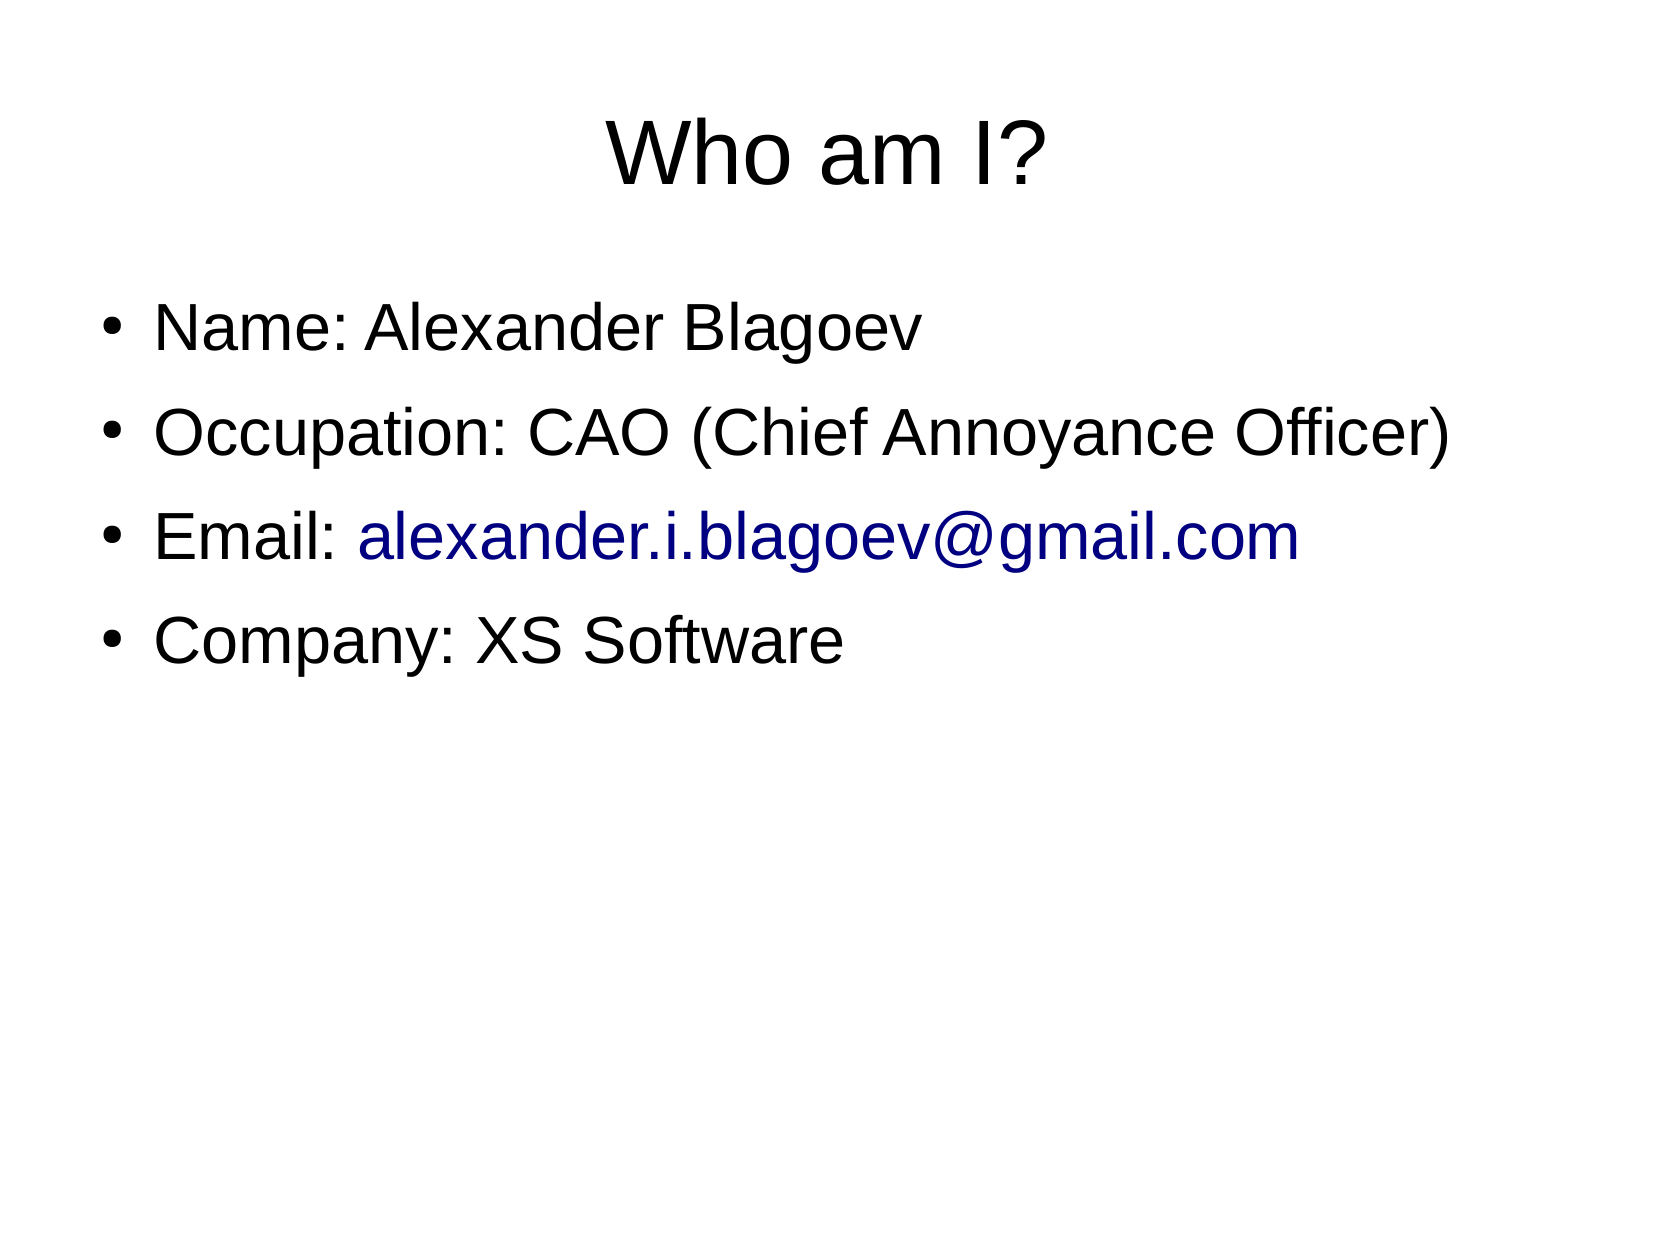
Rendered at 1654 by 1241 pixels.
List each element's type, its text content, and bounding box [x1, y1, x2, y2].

title Who am I? [82, 49, 1571, 257]
list Name: Alexander Blagoev Occupation: CAO (Chief Annoyance Officer) Email: alexander.i.blagoev@gmail.com Company: XS Software [82, 290, 1571, 1010]
